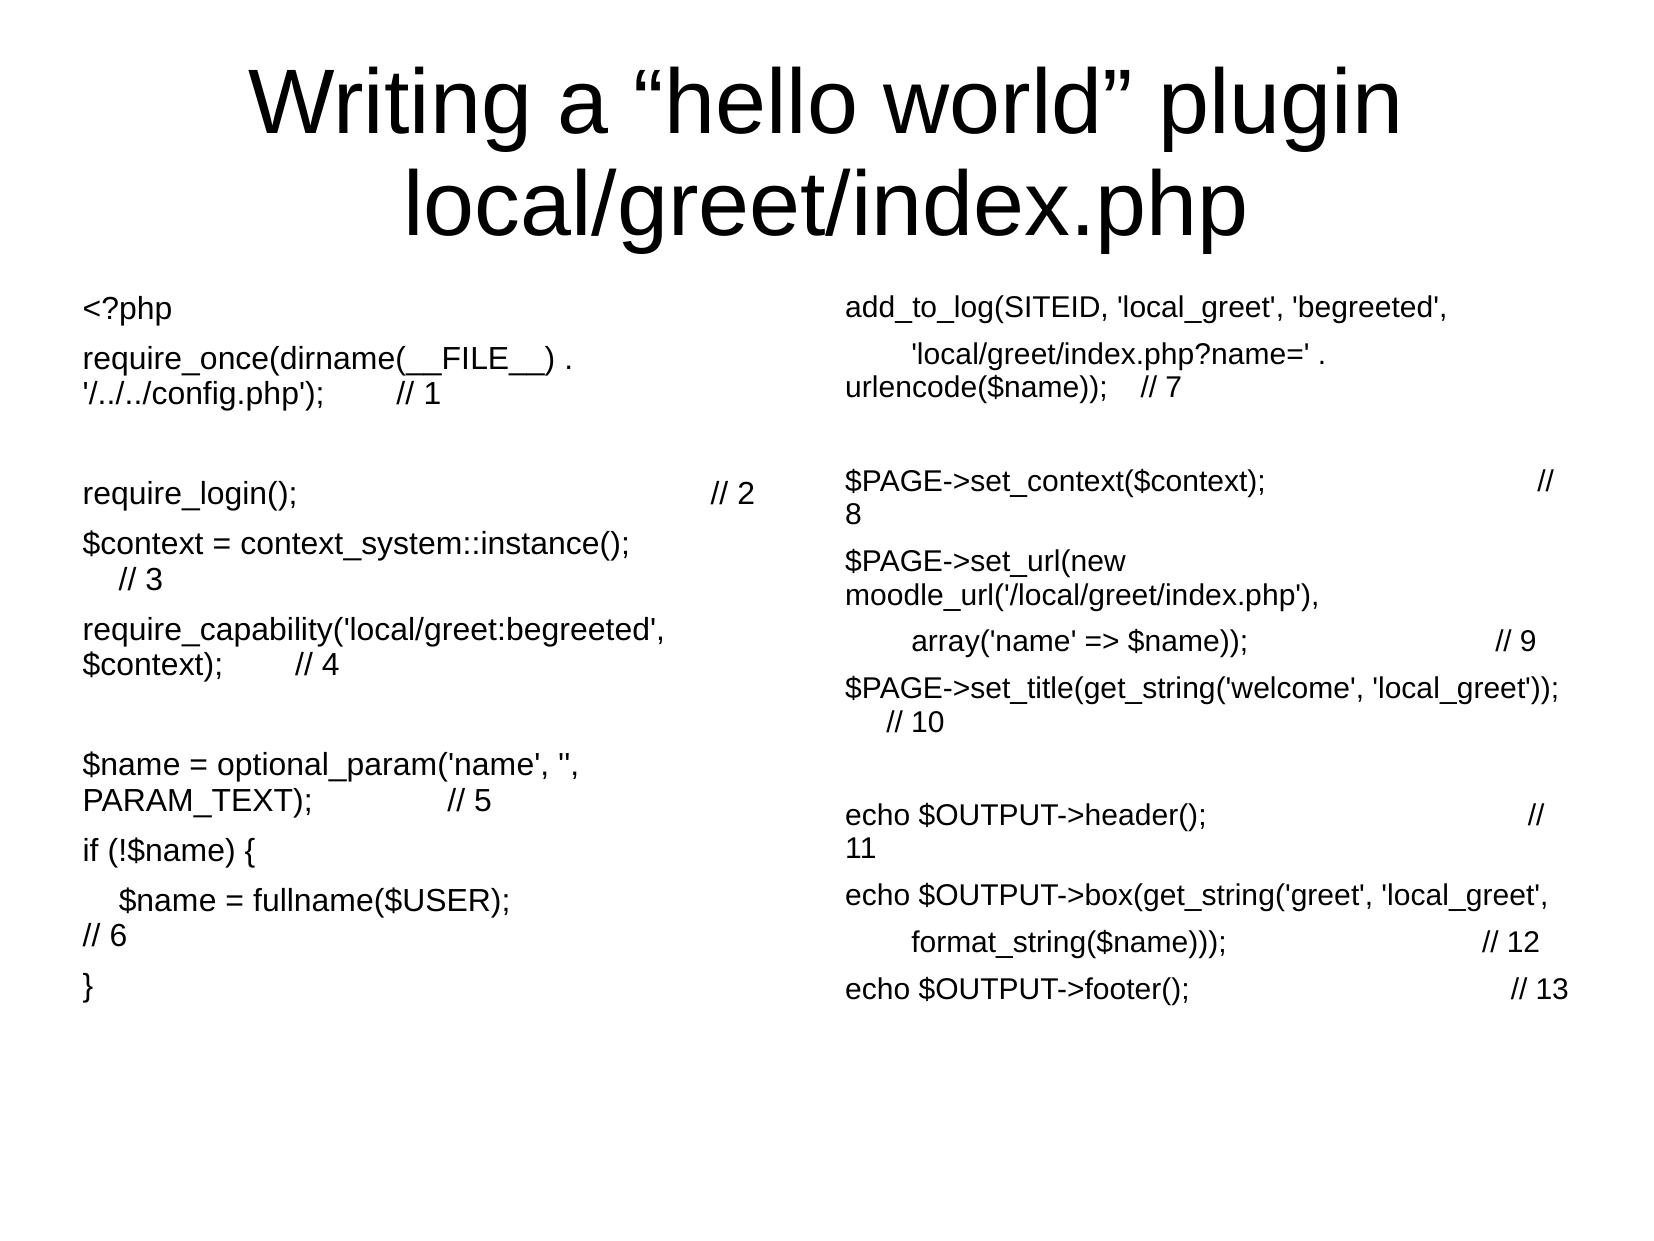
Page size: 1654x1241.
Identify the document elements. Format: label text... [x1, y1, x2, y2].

list <?php require_once(dirname(__FILE__) . '/../../config.php'); // 1 require_login(); // 2 $context = context_system::instance(); // 3 require_capability('local/greet:begreeted', $context); // 4 $name = optional_param('name', '', PARAM_TEXT); // 5 if (!$name) { $name = fullname($USER); // 6 } [82, 290, 809, 1010]
title Writing a “hello world” plugin local/greet/index.php [82, 49, 1571, 257]
list add_to_log(SITEID, 'local_greet', 'begreeted', 'local/greet/index.php?name=' . urlencode($name)); // 7 $PAGE->set_context($context); // 8 $PAGE->set_url(new moodle_url('/local/greet/index.php'), array('name' => $name)); // 9 $PAGE->set_title(get_string('welcome', 'local_greet')); // 10 echo $OUTPUT->header(); // 11 echo $OUTPUT->box(get_string('greet', 'local_greet', format_string($name))); // 12 echo $OUTPUT->footer(); // 13 [845, 290, 1572, 1010]
